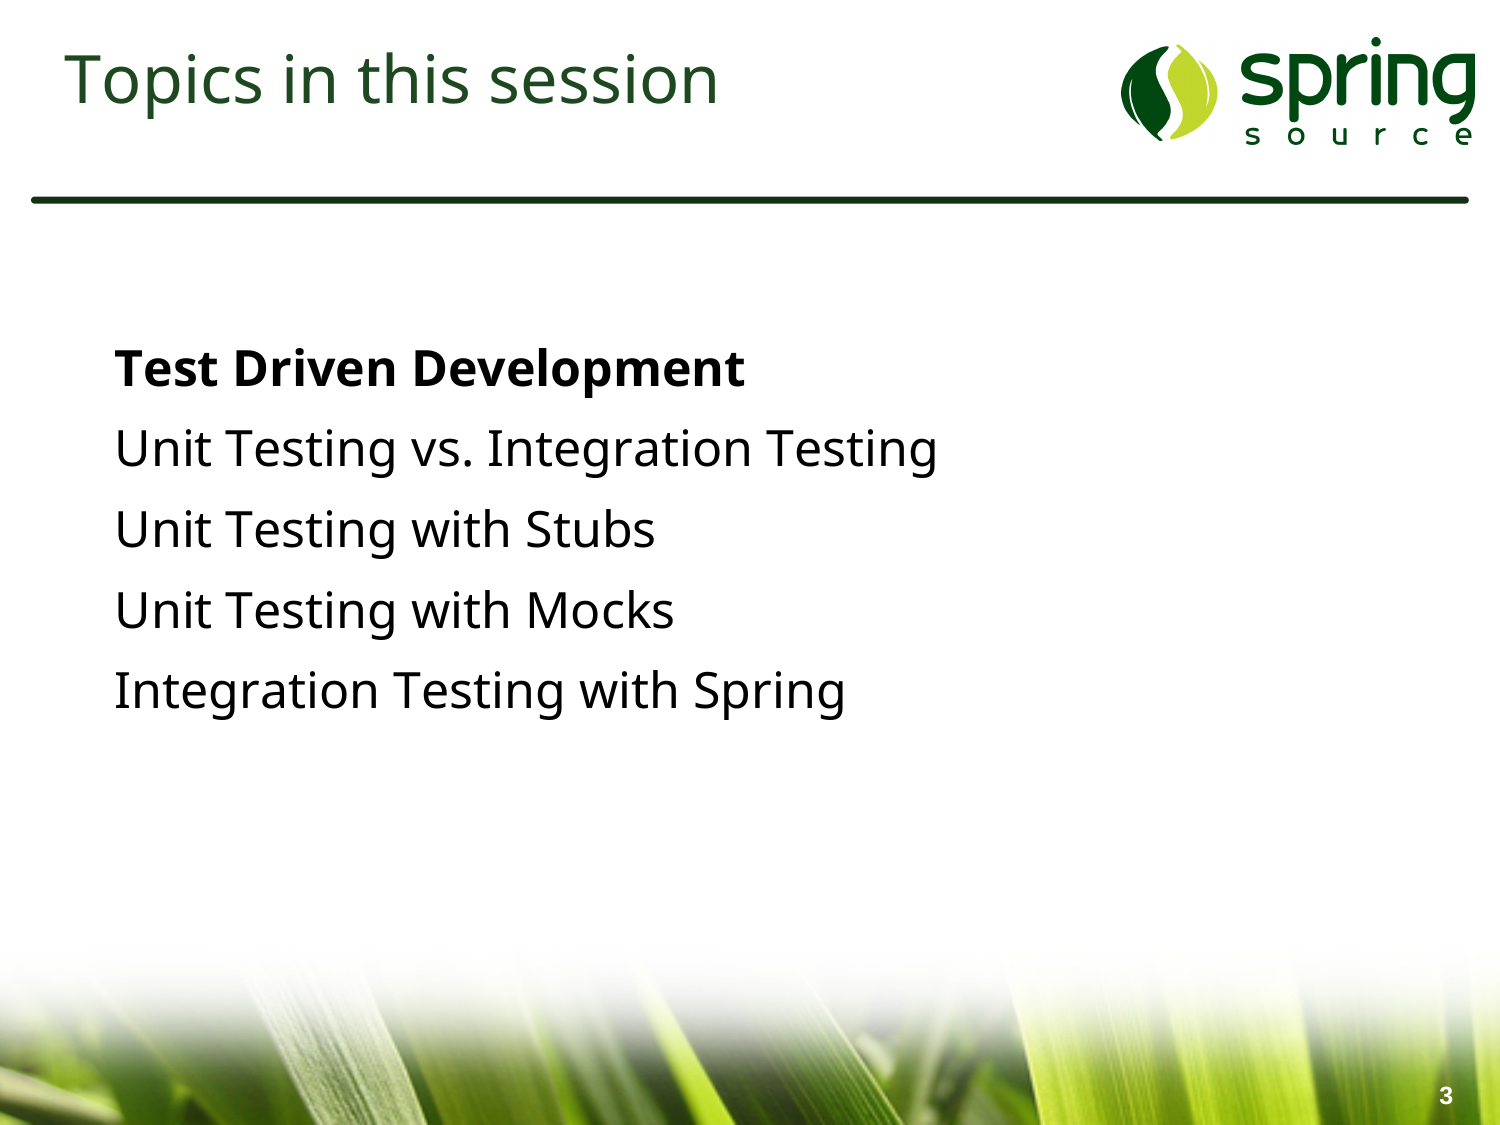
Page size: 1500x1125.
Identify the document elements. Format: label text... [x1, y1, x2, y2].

text_box Topics in this session [50, 24, 1326, 213]
list Test Driven Development Unit Testing vs. Integration Testing Unit Testing with Stubs Unit Testing with Mocks Integration Testing with Spring [99, 324, 1376, 1001]
picture [0, 944, 1500, 1125]
picture [1326, 37, 1475, 145]
